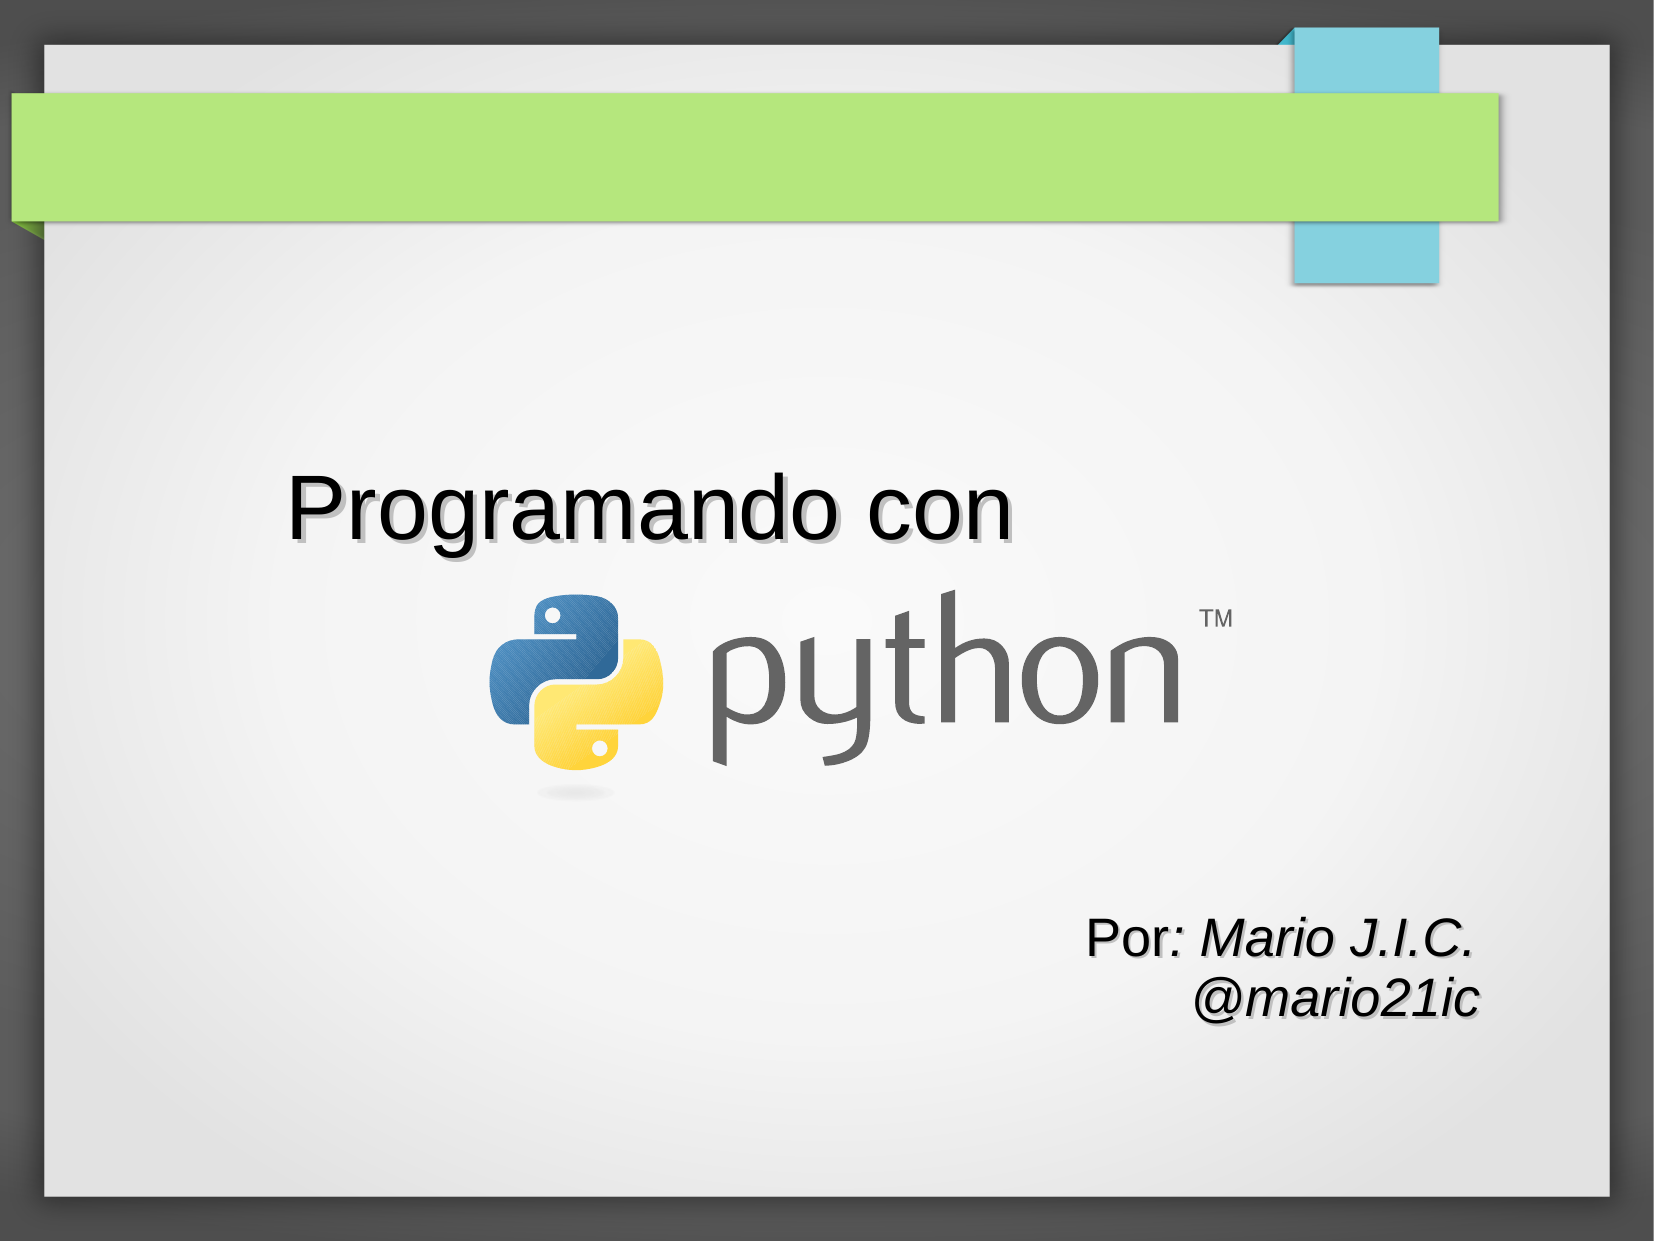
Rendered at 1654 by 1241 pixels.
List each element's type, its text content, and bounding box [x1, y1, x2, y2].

subtitle Programando con [105, 175, 1196, 841]
text_box Por: Mario J.I.C. @mario21ic [1070, 900, 1496, 1037]
picture [0, 0, 1654, 1241]
